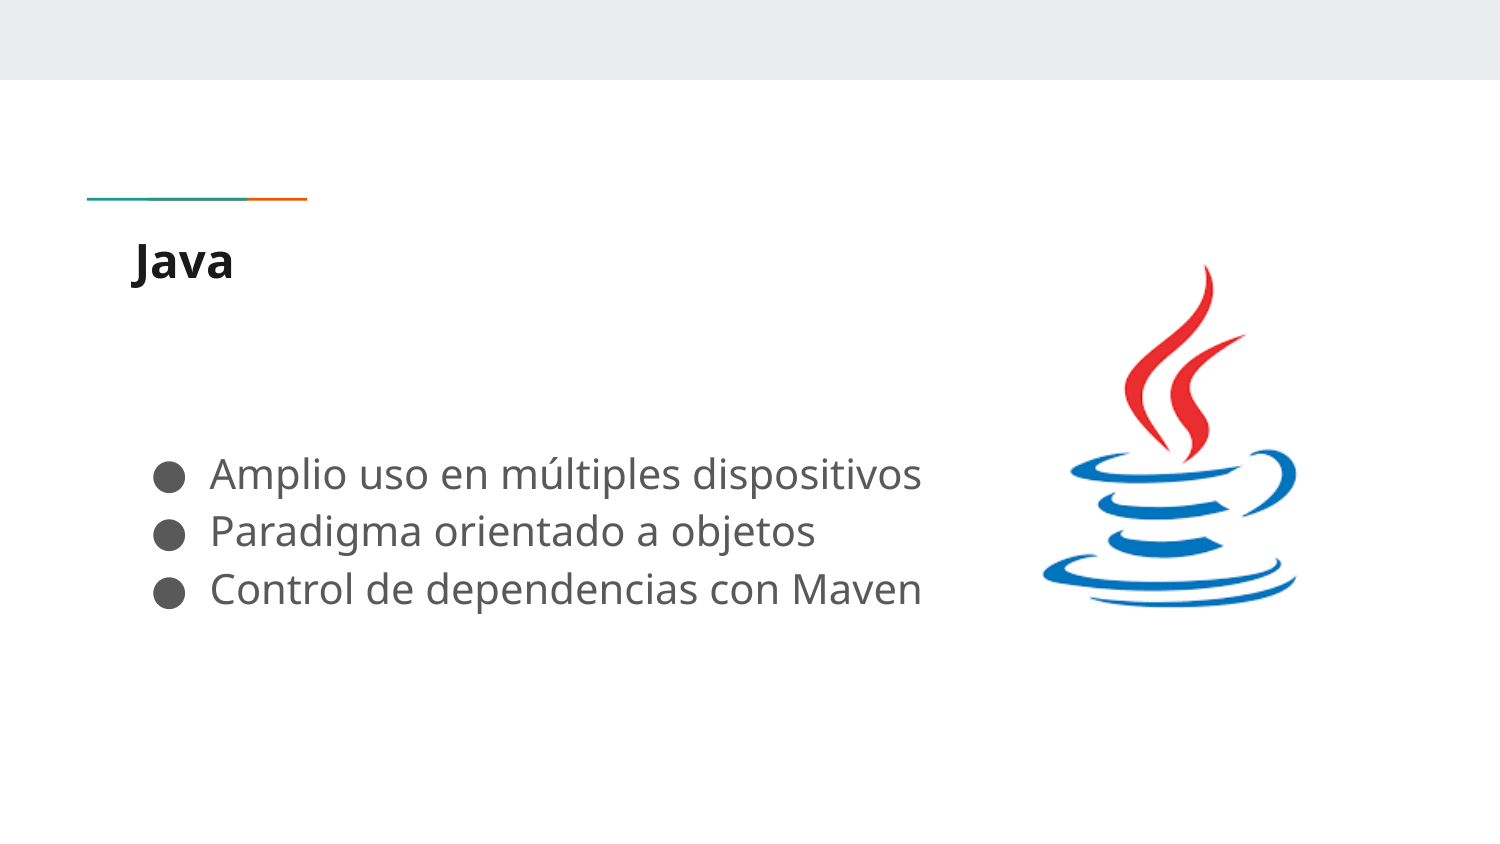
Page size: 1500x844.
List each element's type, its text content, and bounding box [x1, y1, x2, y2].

title Java [119, 216, 1381, 305]
picture [994, 260, 1346, 613]
list Amplio uso en múltiples dispositivos Paradigma orientado a objetos Control de dependencias con Maven [119, 341, 1381, 712]
